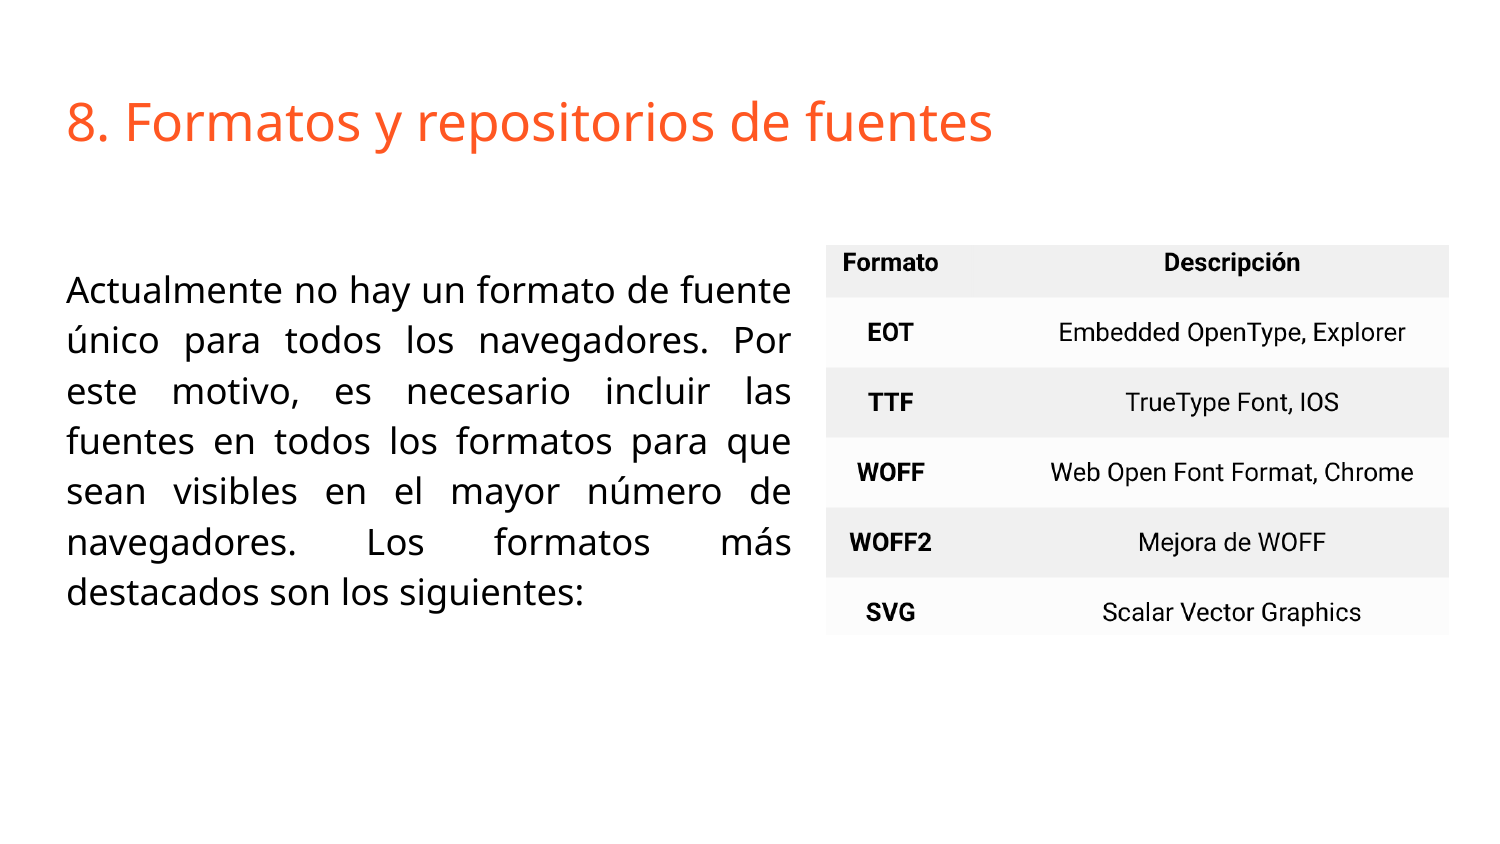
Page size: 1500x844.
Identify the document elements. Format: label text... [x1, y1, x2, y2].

list Actualmente no hay un formato de fuente único para todos los navegadores. Por este motivo, es necesario incluir las fuentes en todos los formatos para que sean visibles en el mayor número de navegadores. Los formatos más destacados son los siguientes: [51, 245, 809, 750]
title 8. Formatos y repositorios de fuentes [51, 72, 1449, 167]
picture [826, 245, 1449, 635]
